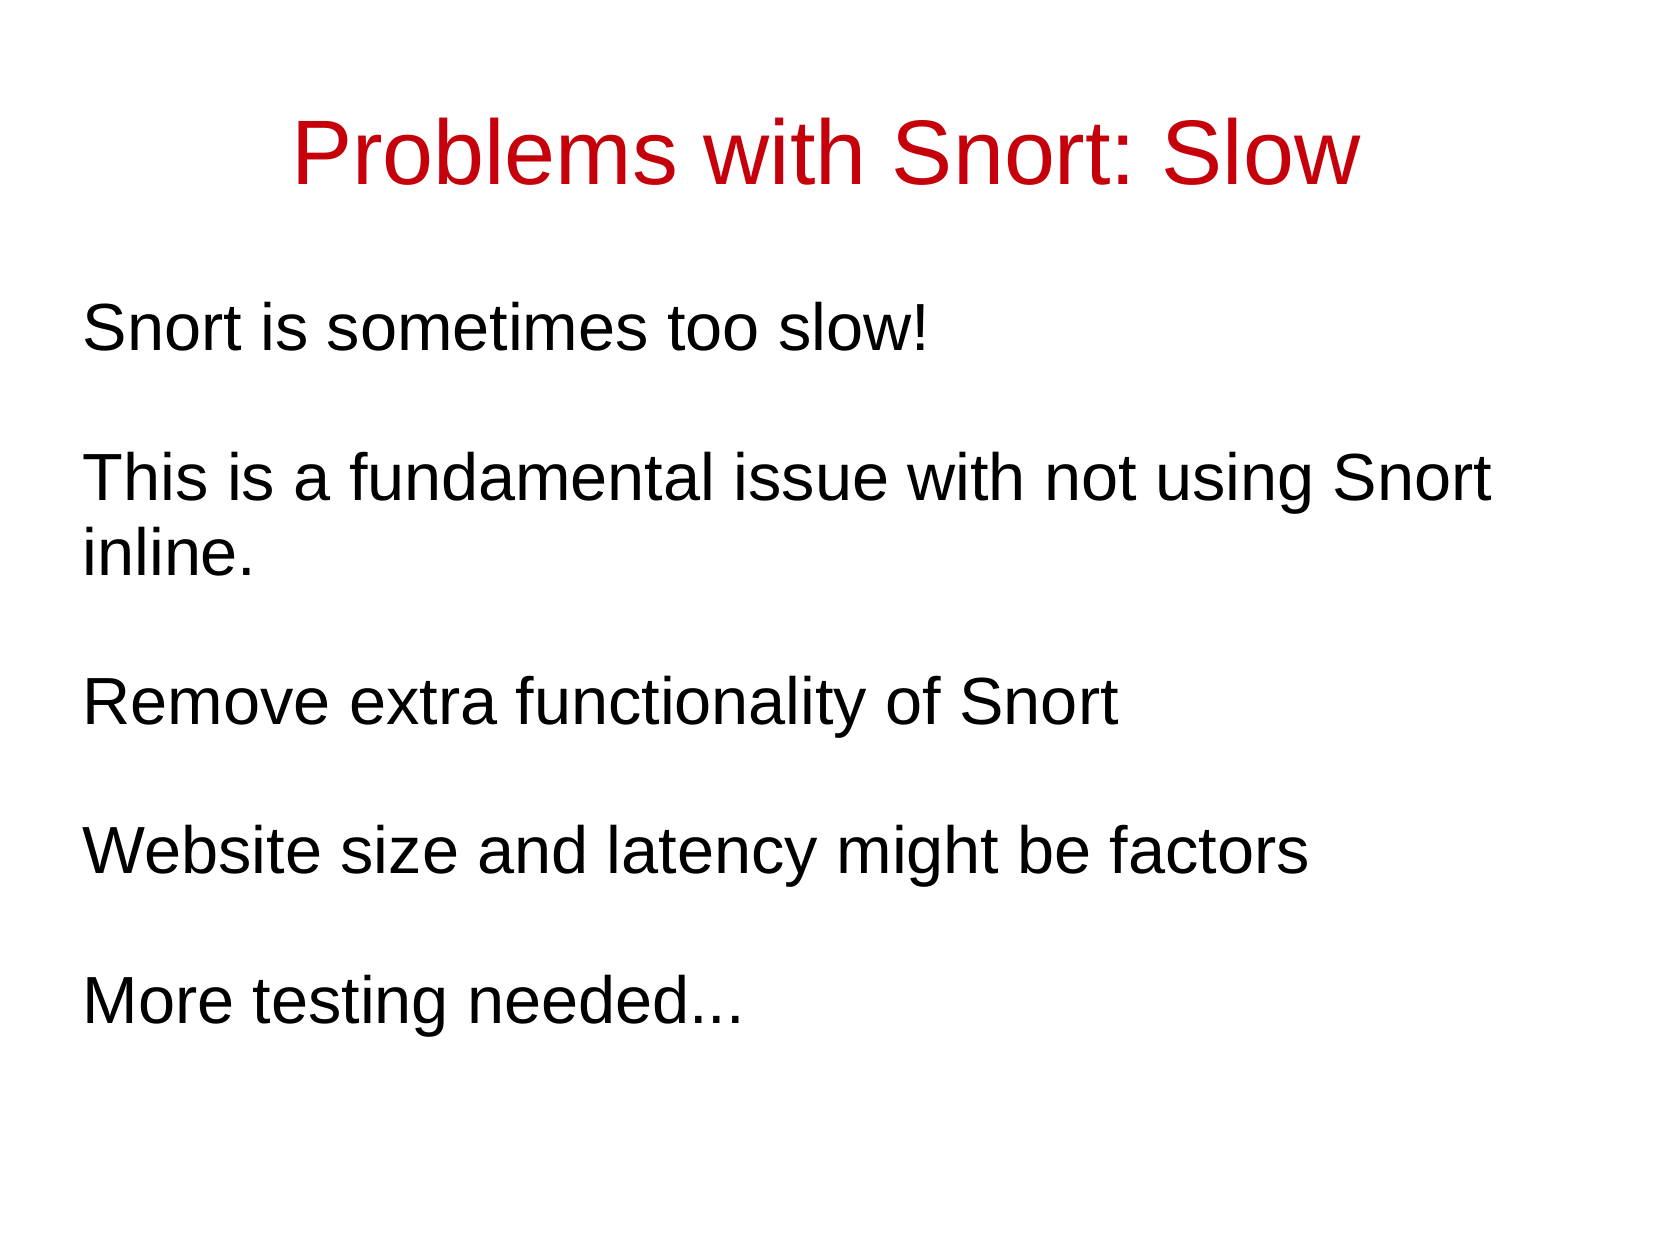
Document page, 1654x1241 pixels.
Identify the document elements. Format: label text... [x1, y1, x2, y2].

subtitle Snort is sometimes too slow! This is a fundamental issue with not using Snort inline. Remove extra functionality of Snort Website size and latency might be factors More testing needed... [82, 290, 1571, 1109]
title Problems with Snort: Slow [82, 49, 1571, 257]
